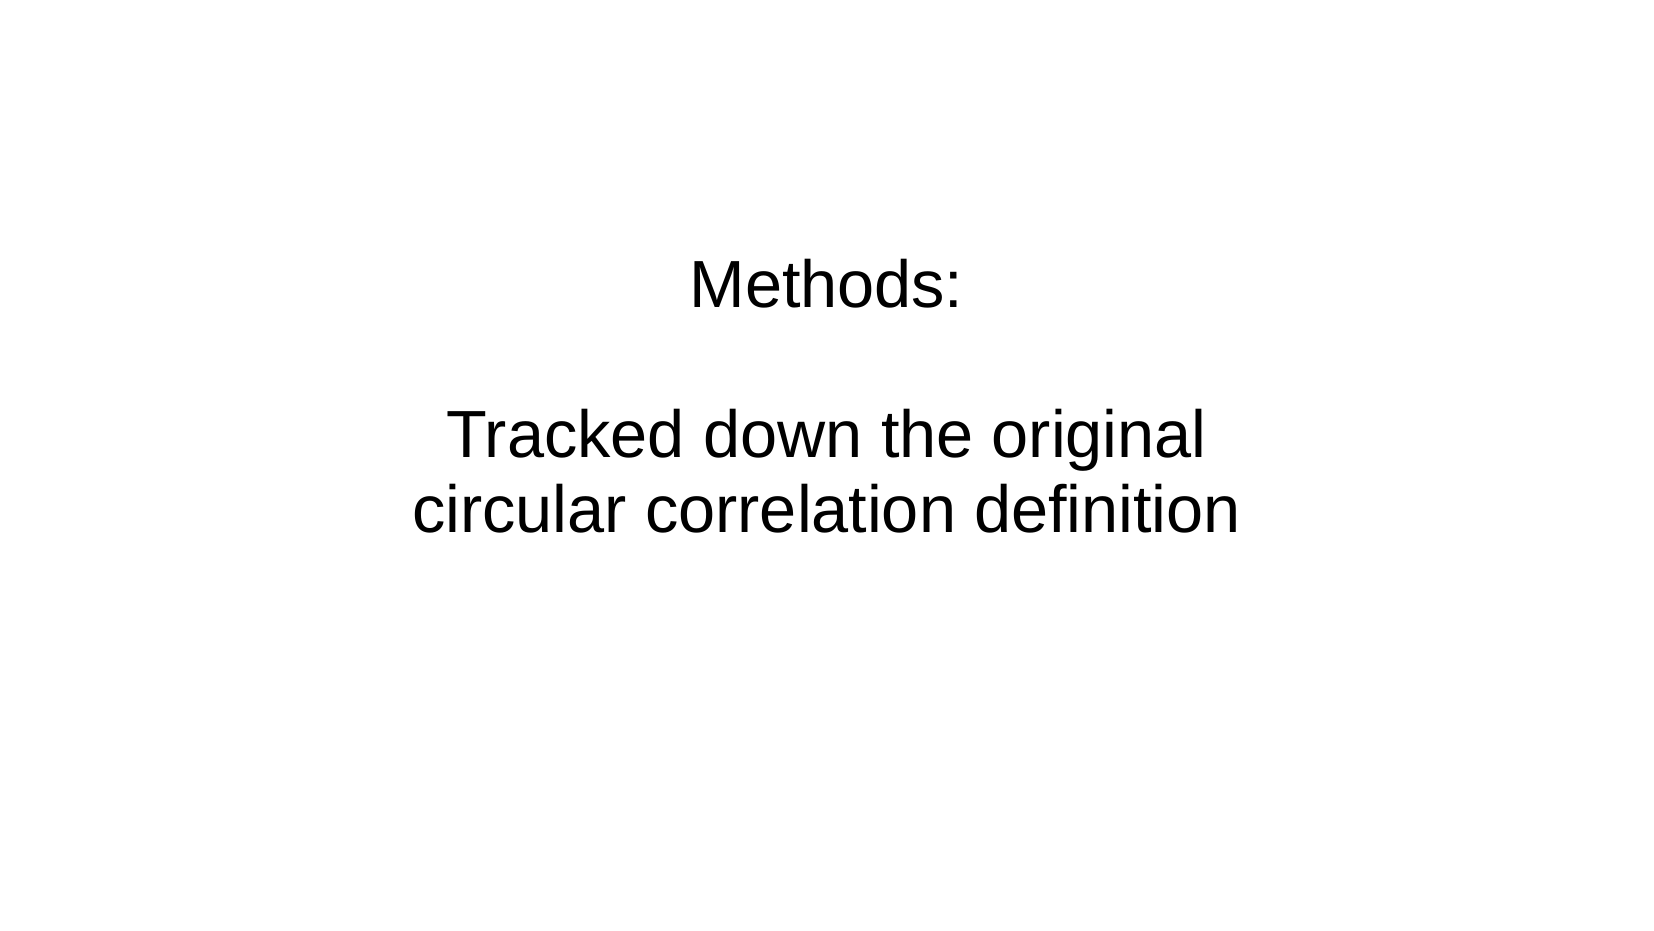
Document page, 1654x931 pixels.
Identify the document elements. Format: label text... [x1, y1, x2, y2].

subtitle Methods: Tracked down the original circular correlation definition [82, 37, 1571, 757]
